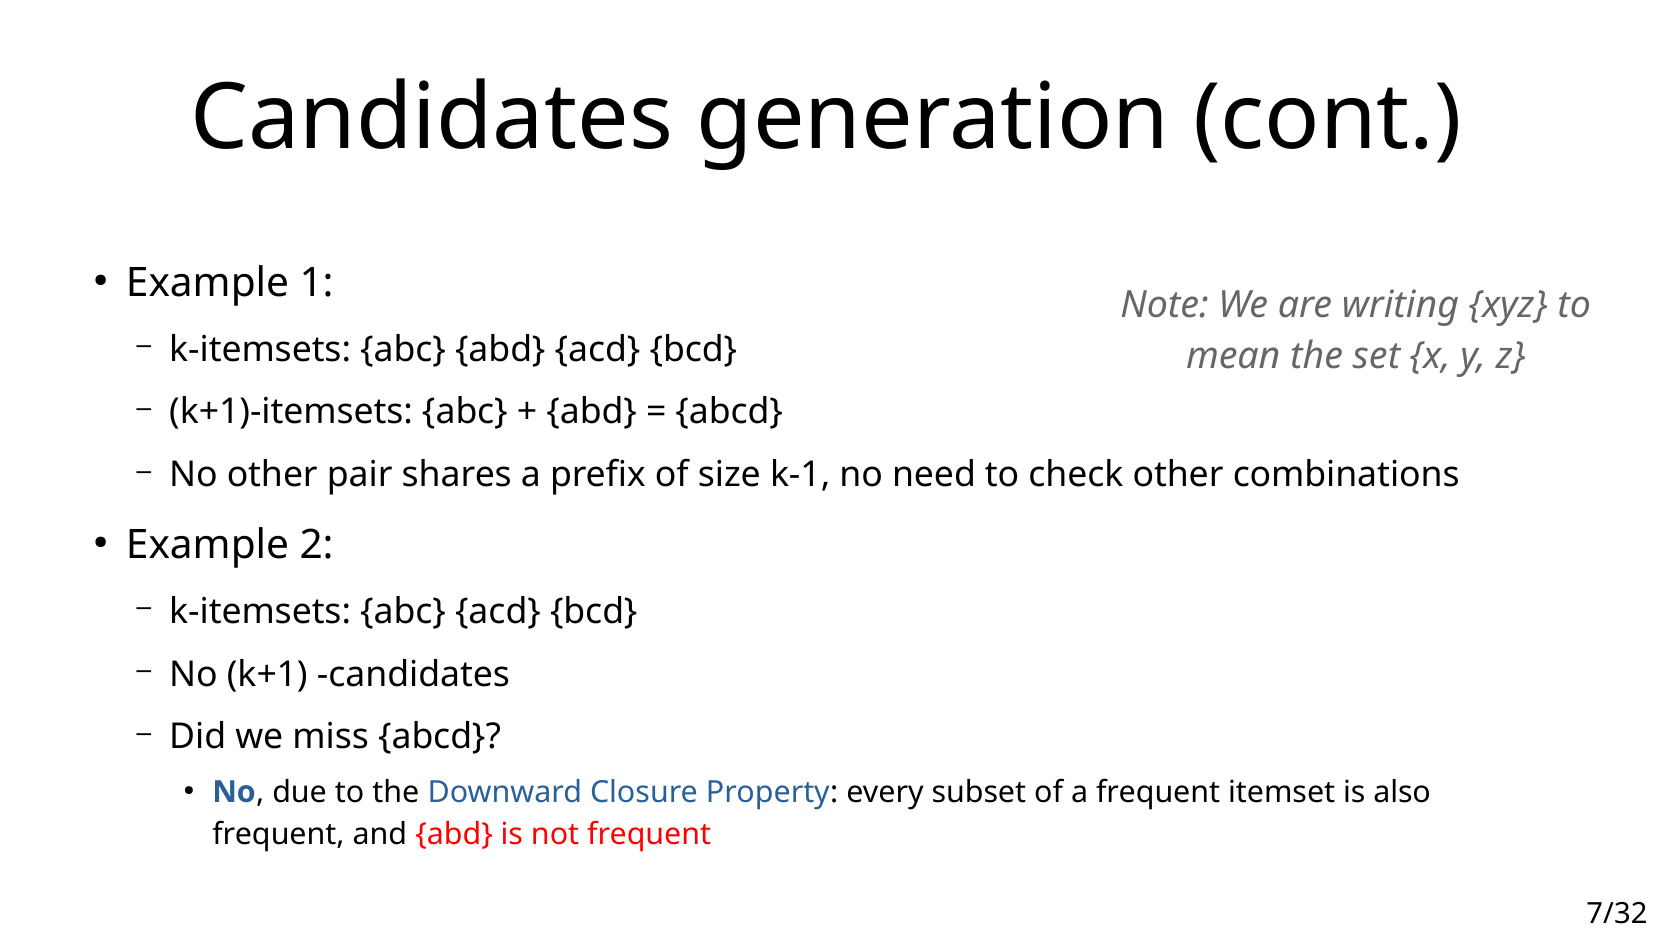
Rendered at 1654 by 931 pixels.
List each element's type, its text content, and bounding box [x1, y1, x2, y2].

title Candidates generation (cont.) [82, 1, 1571, 226]
text_box Note: We are writing {xyz} to mean the set {x, y, z} [1097, 270, 1615, 411]
list Example 1: k-itemsets: {abc} {abd} {acd} {bcd} (k+1)-itemsets: {abc} + {abd} = {abcd} No other pair shares a prefix of size k-1, no need to check other combinations Example 2: k-itemsets: {abc} {acd} {bcd} No (k+1) -candidates Did we miss {abcd}? No, due to the Downward Closure Property: every subset of a frequent itemset is also frequent, and {abd} is not frequent [82, 253, 1571, 857]
